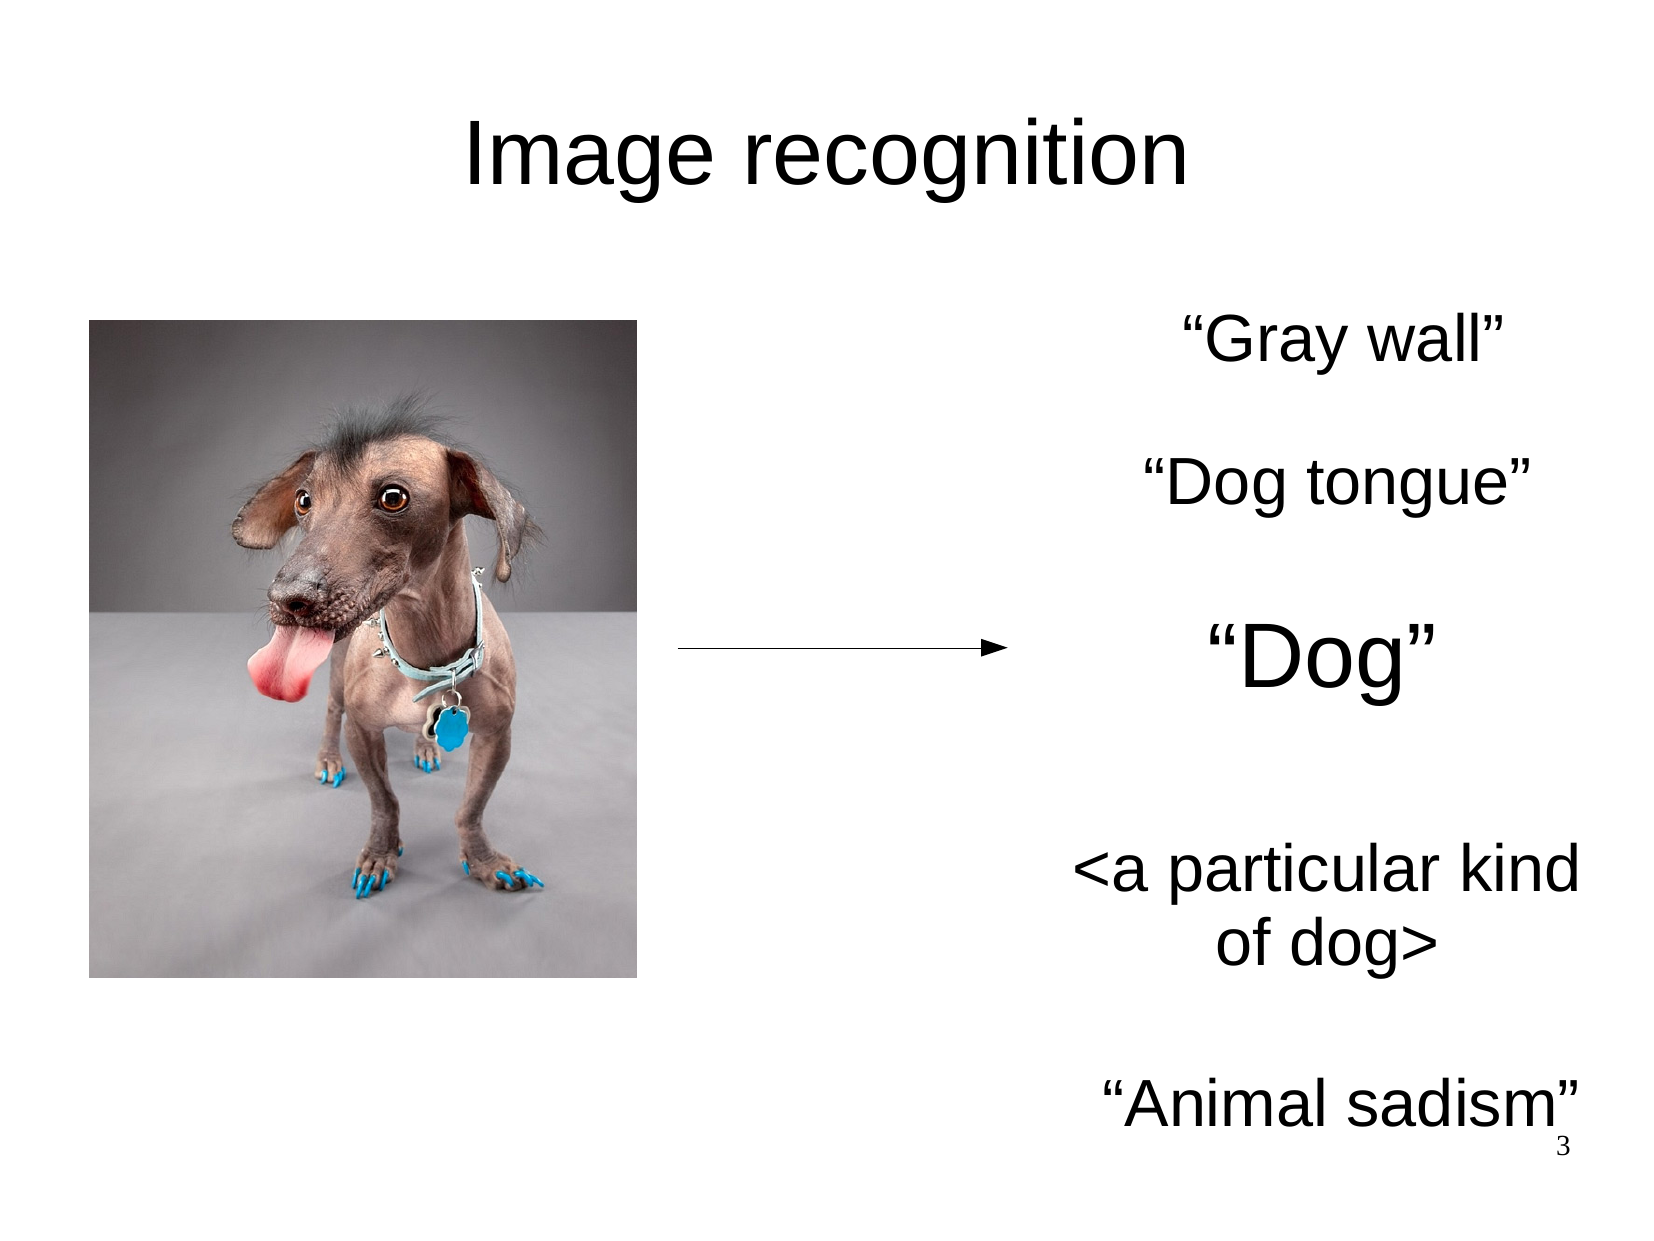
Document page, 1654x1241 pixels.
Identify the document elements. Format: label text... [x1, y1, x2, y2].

text_box <a particular kind of dog> [1052, 830, 1603, 981]
title Image recognition [82, 49, 1571, 257]
text_box “Animal sadism” [1066, 1051, 1617, 1155]
text_box “Gray wall” [1133, 301, 1554, 377]
text_box “Dog tongue” [1130, 430, 1546, 533]
text_box “Dog” [1047, 604, 1598, 708]
picture [89, 320, 637, 978]
